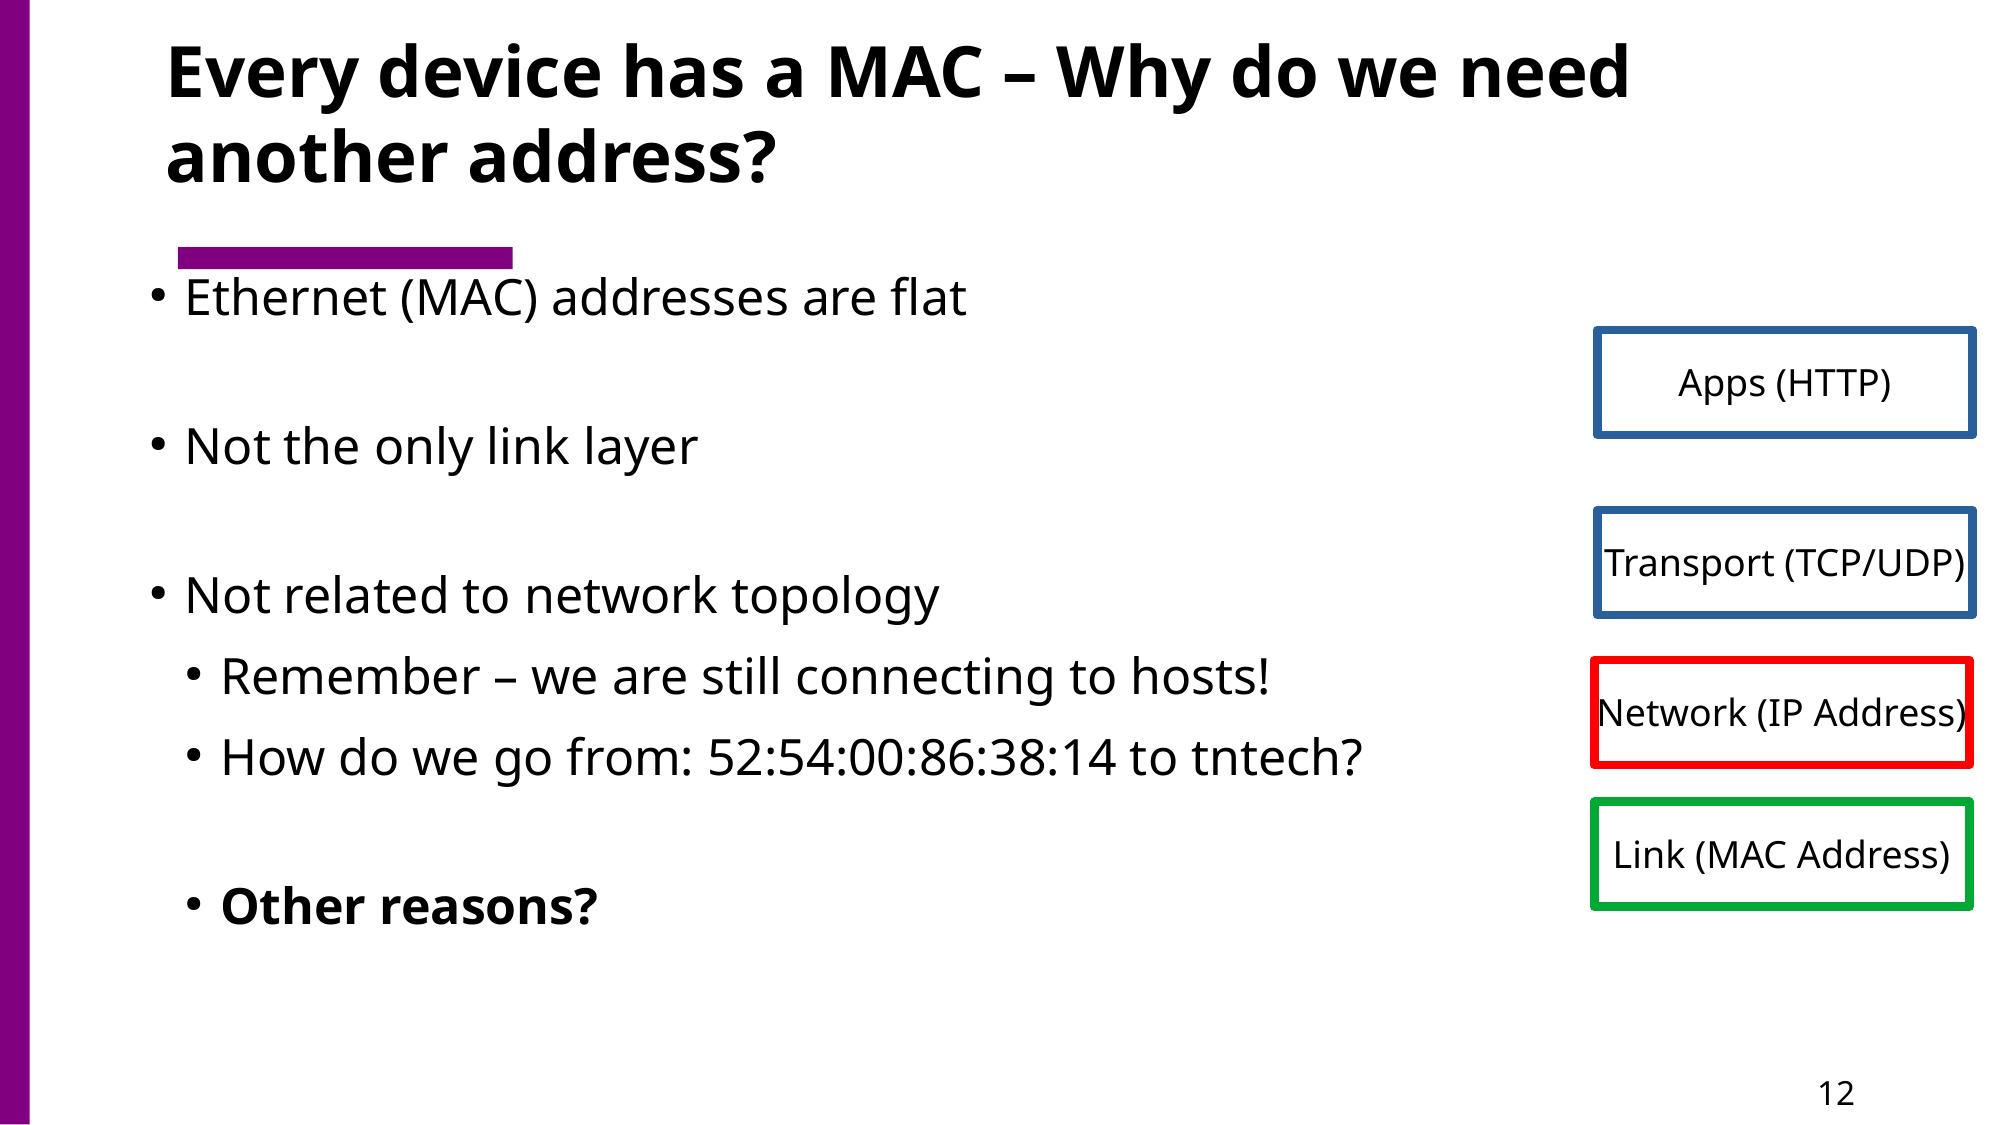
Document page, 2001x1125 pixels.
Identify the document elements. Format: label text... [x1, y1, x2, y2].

text_box Ethernet (MAC) addresses are flat Not the only link layer Not related to network topology Remember – we are still connecting to hosts! How do we go from: 52:54:00:86:38:14 to tntech? Other reasons? [63, 254, 1921, 1087]
text_box Network (IP Address) [1594, 660, 1970, 766]
text_box Apps (HTTP) [1597, 329, 1973, 436]
text_box Transport (TCP/UDP) [1597, 510, 1973, 616]
text_box Link (MAC Address) [1594, 801, 1970, 907]
text_box Every device has a MAC – Why do we need another address? [151, 0, 1849, 212]
